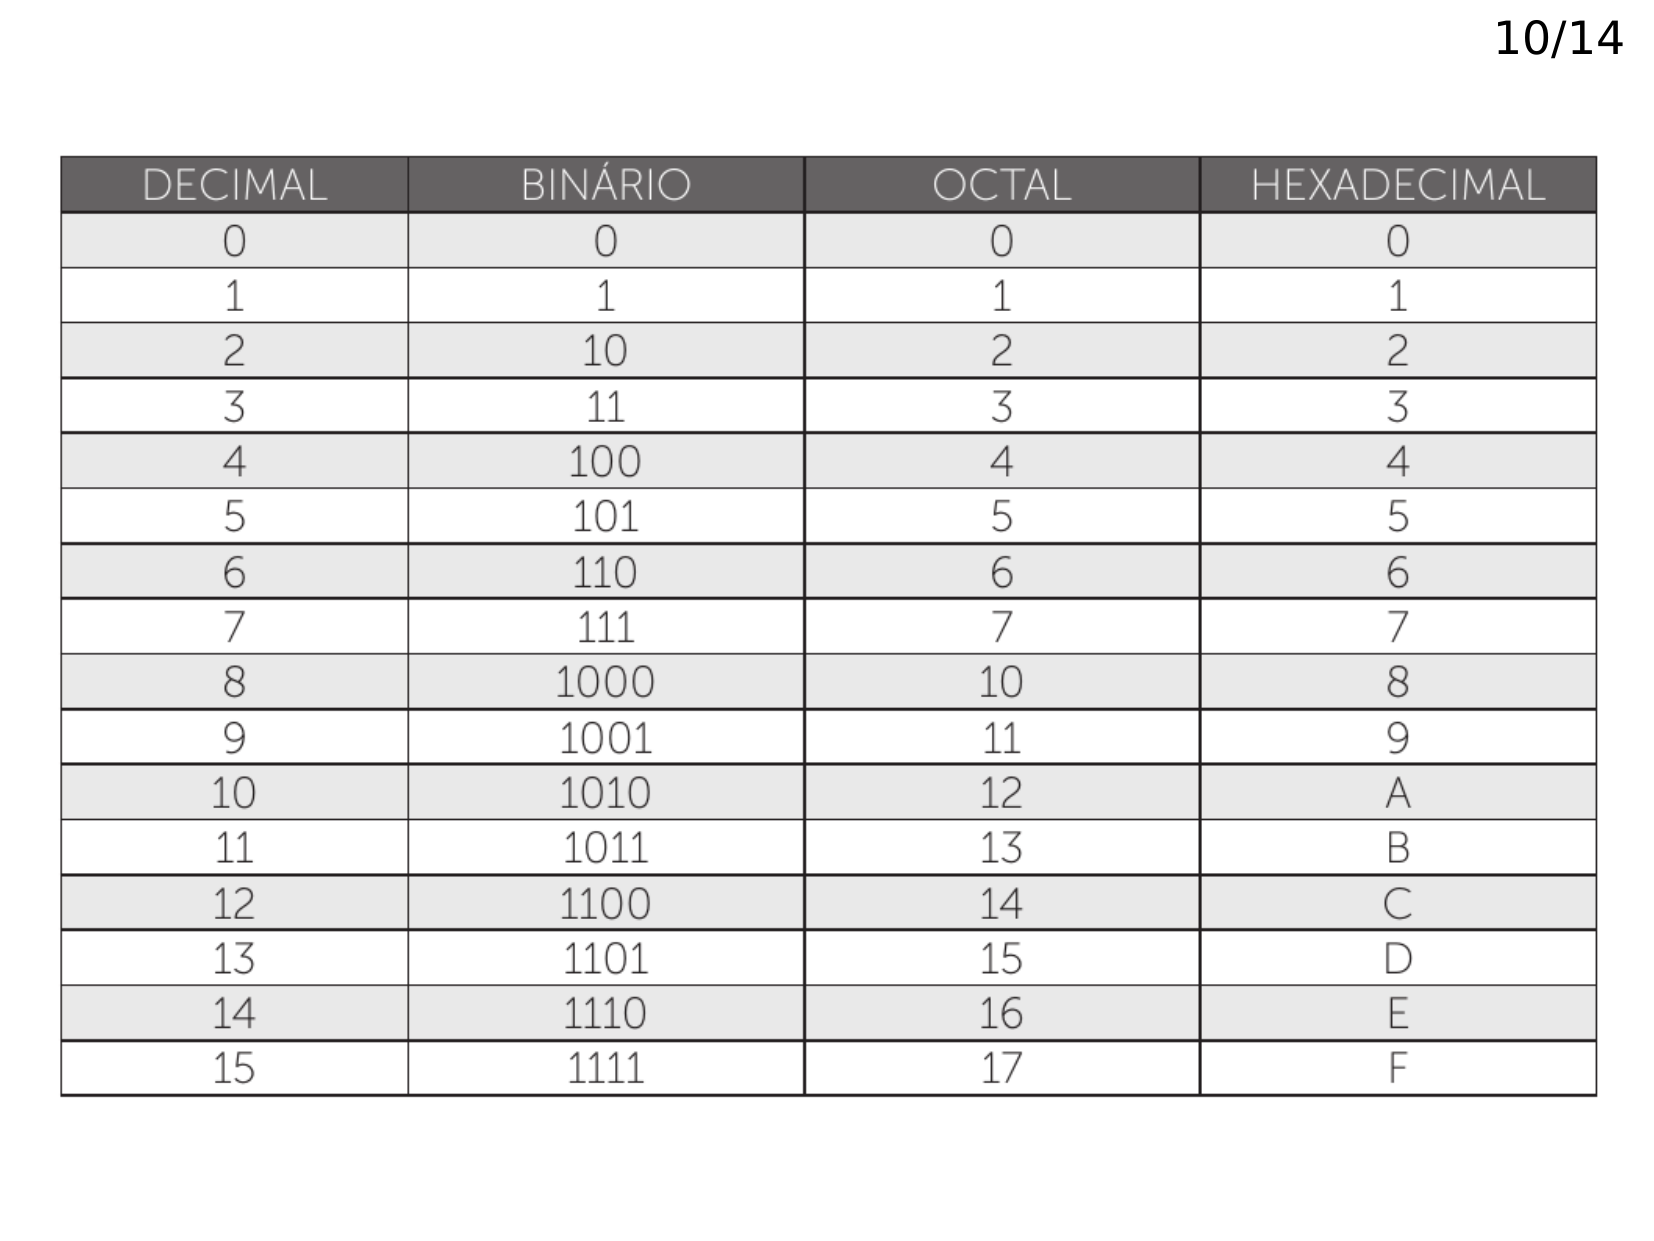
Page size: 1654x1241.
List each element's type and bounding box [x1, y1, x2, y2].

picture [56, 150, 1610, 1105]
